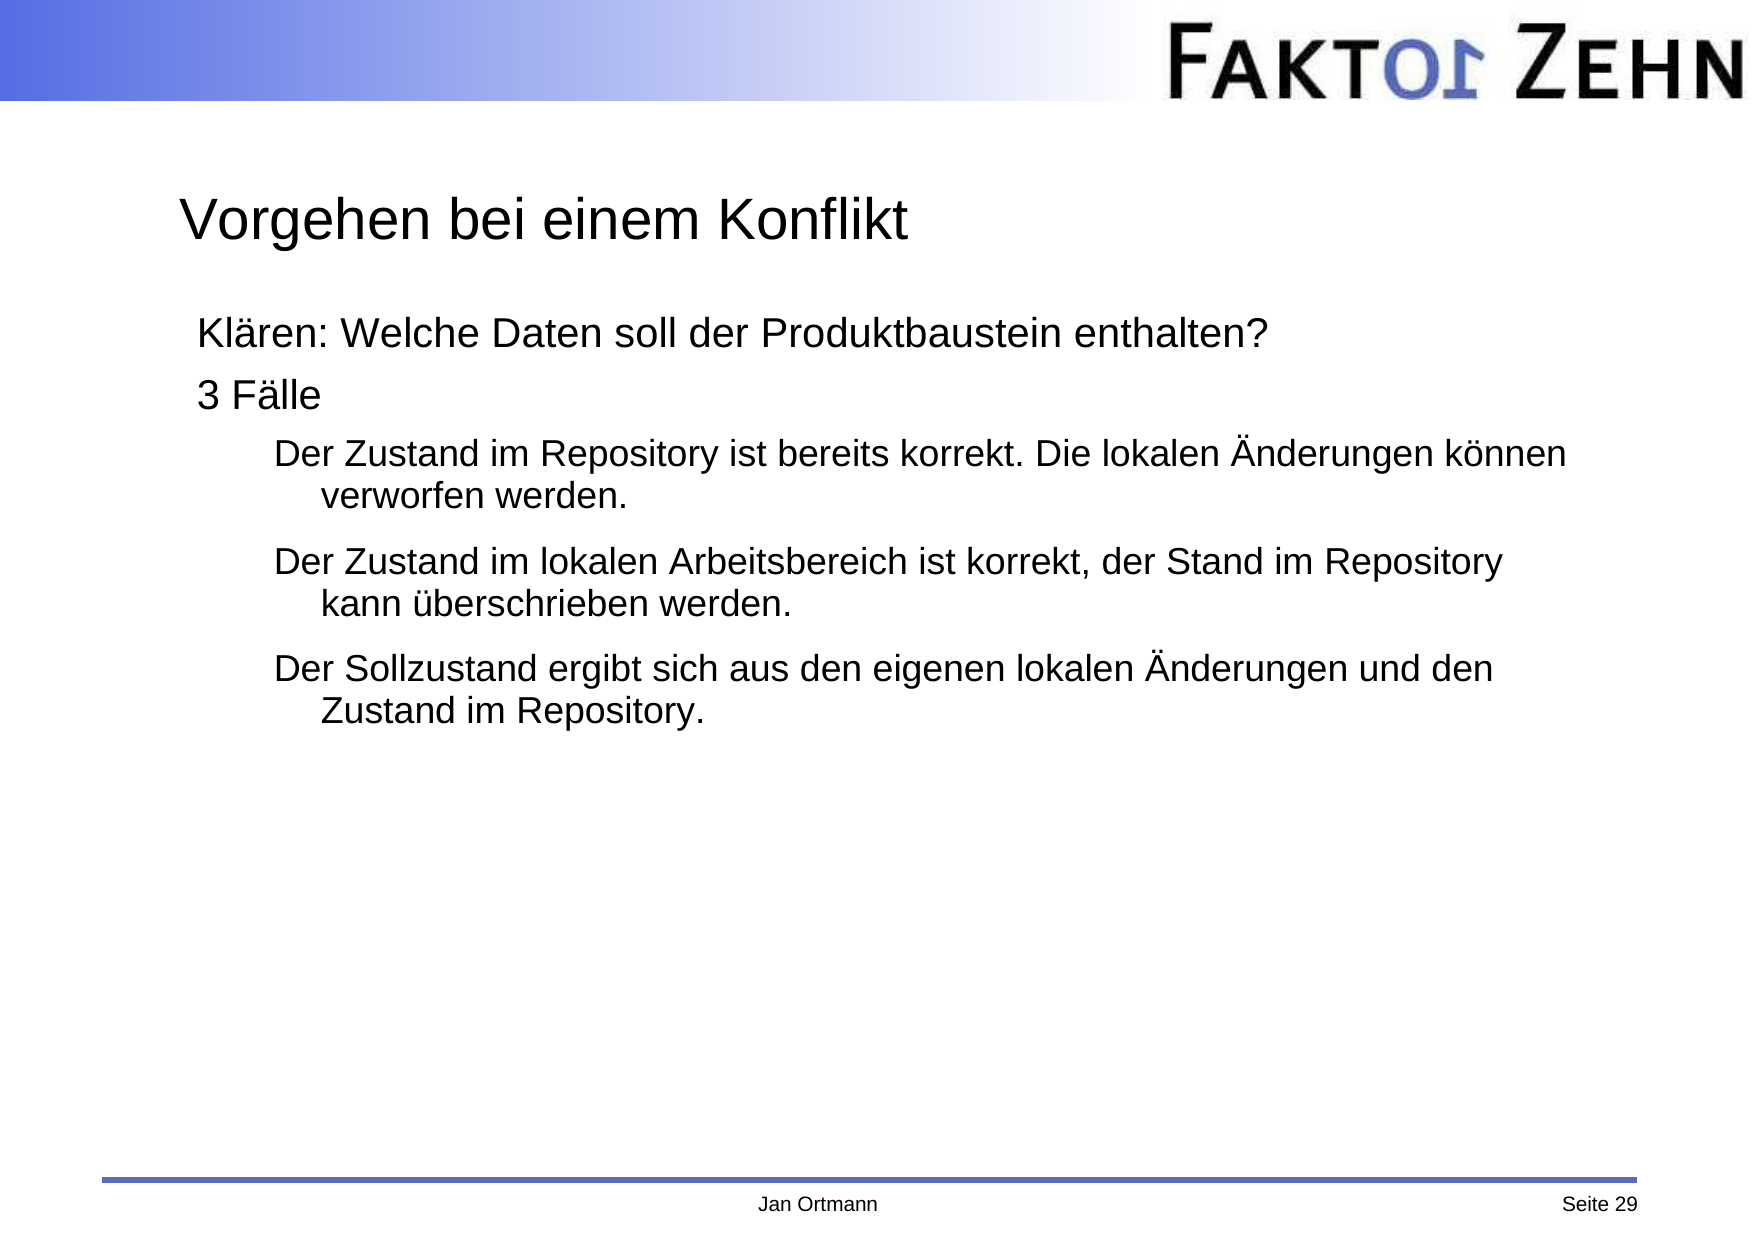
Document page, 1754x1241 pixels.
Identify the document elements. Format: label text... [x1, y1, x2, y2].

list Klären: Welche Daten soll der Produktbaustein enthalten? 3 Fälle Der Zustand im Repository ist bereits korrekt. Die lokalen Änderungen können verworfen werden. Der Zustand im lokalen Arbeitsbereich ist korrekt, der Stand im Repository kann überschrieben werden. Der Sollzustand ergibt sich aus den eigenen lokalen Änderungen und den Zustand im Repository. [179, 310, 1576, 1078]
picture [1162, 7, 1752, 100]
title Vorgehen bei einem Konflikt [179, 142, 1576, 296]
